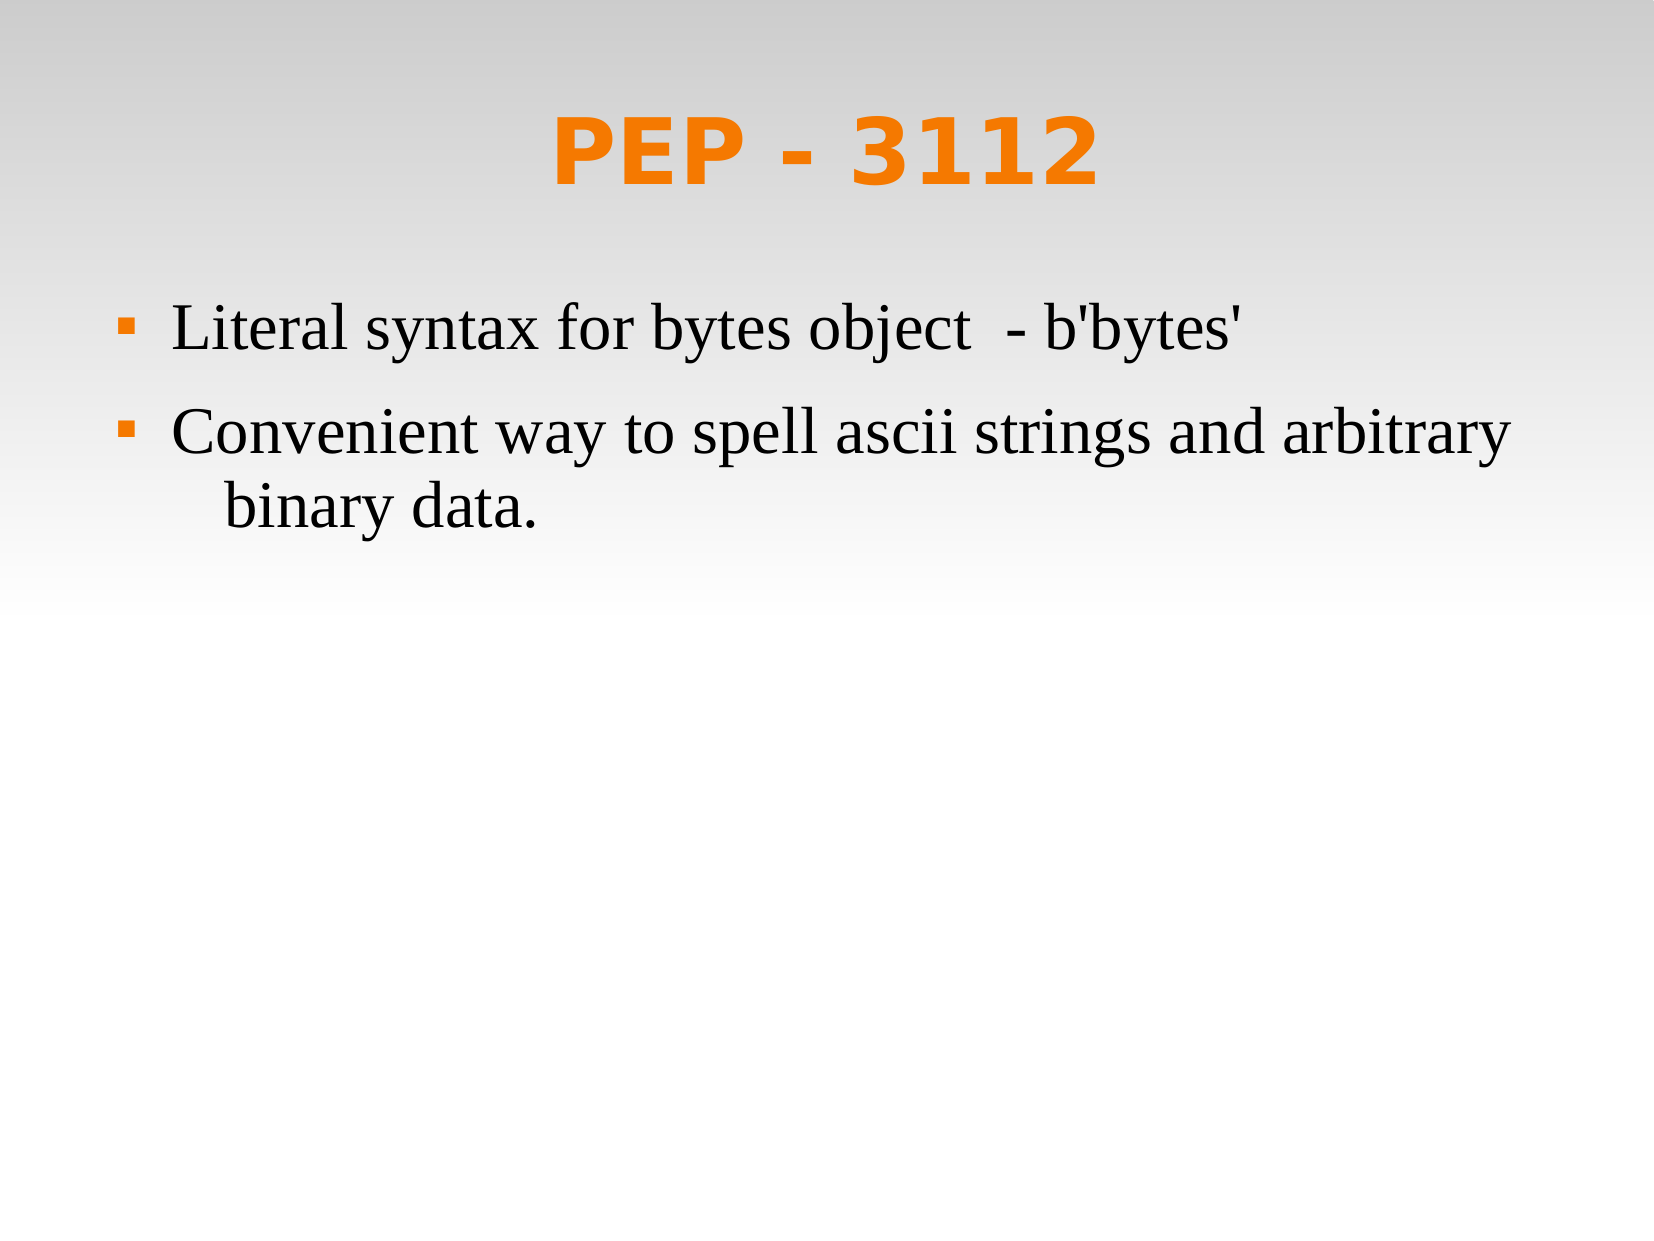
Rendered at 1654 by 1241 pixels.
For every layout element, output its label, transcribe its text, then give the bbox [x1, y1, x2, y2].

title PEP - 3112 [82, 56, 1571, 250]
list Literal syntax for bytes object - b'bytes' Convenient way to spell ascii strings and arbitrary binary data. [82, 290, 1571, 1094]
